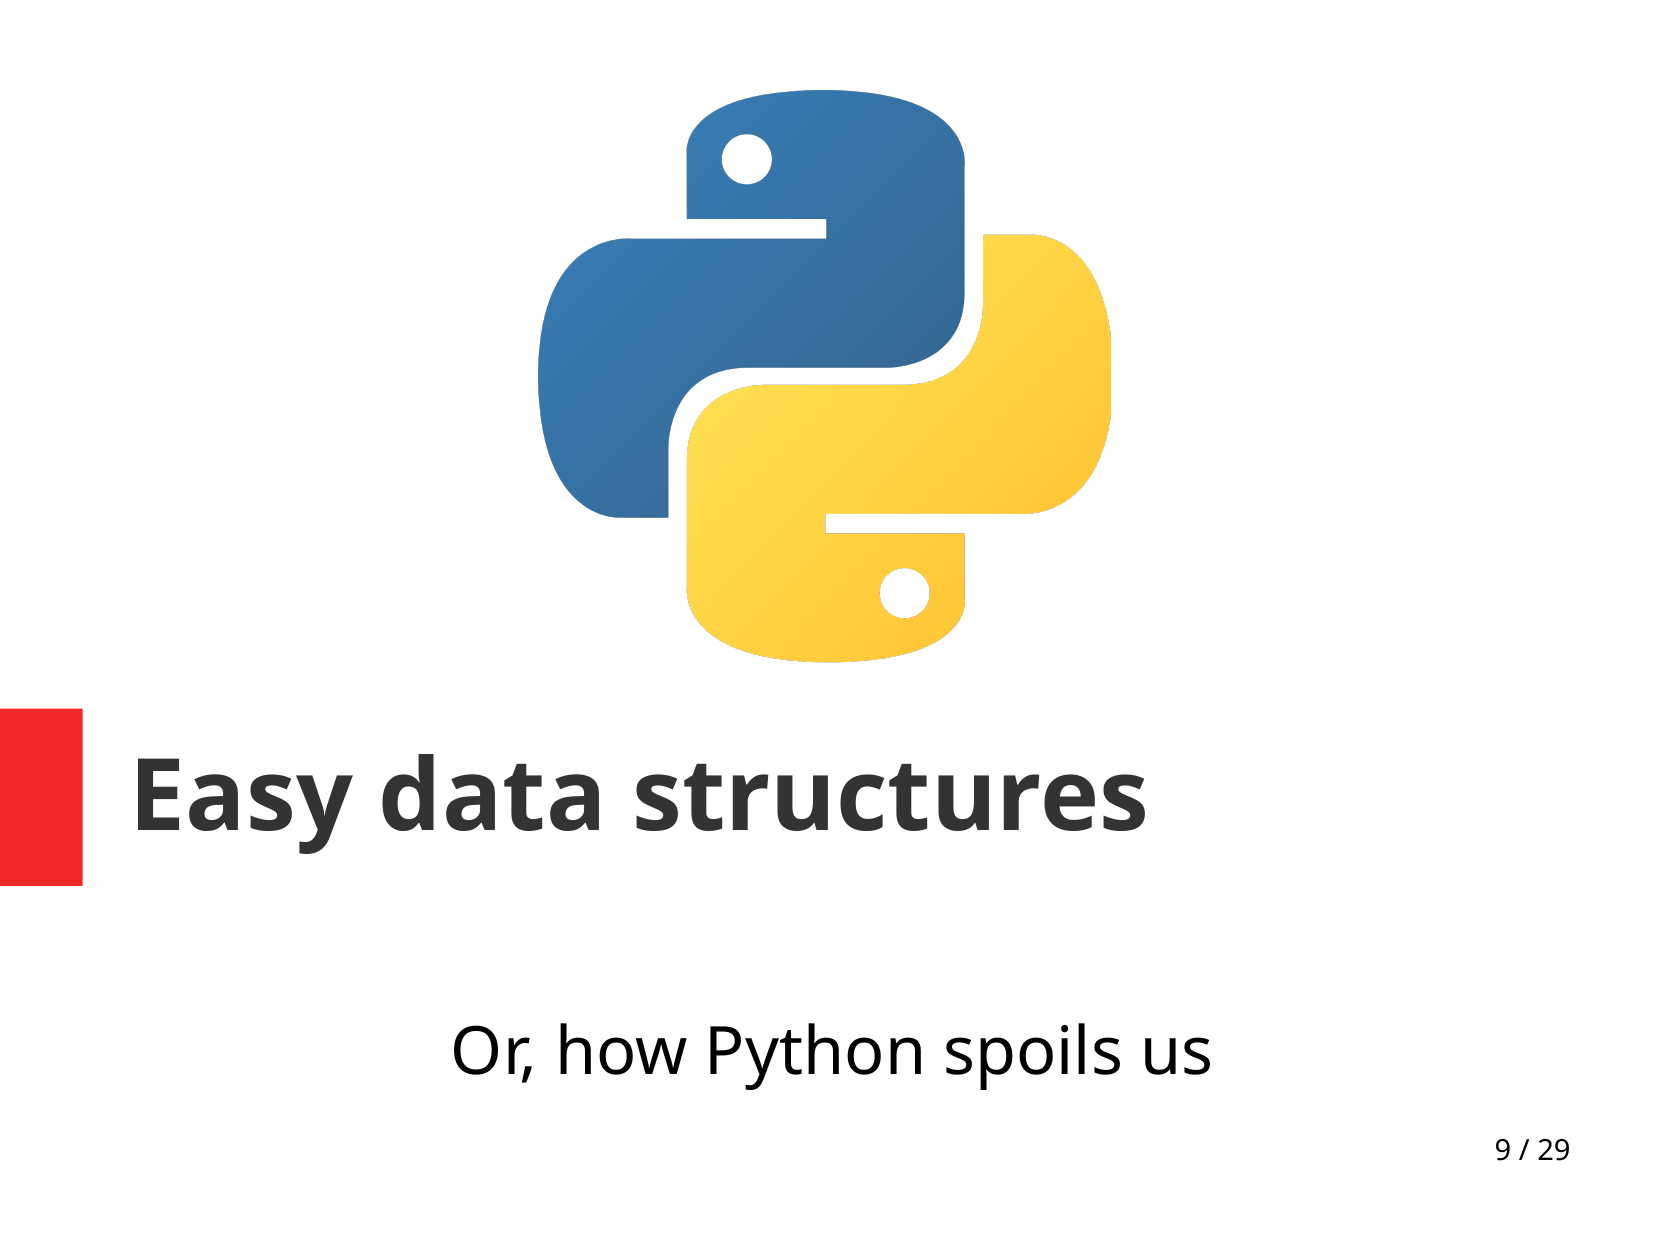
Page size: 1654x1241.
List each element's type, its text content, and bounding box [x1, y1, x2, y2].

subtitle Or, how Python spoils us [129, 968, 1536, 1130]
picture [538, 90, 1111, 663]
title Easy data structures [129, 673, 1536, 910]
